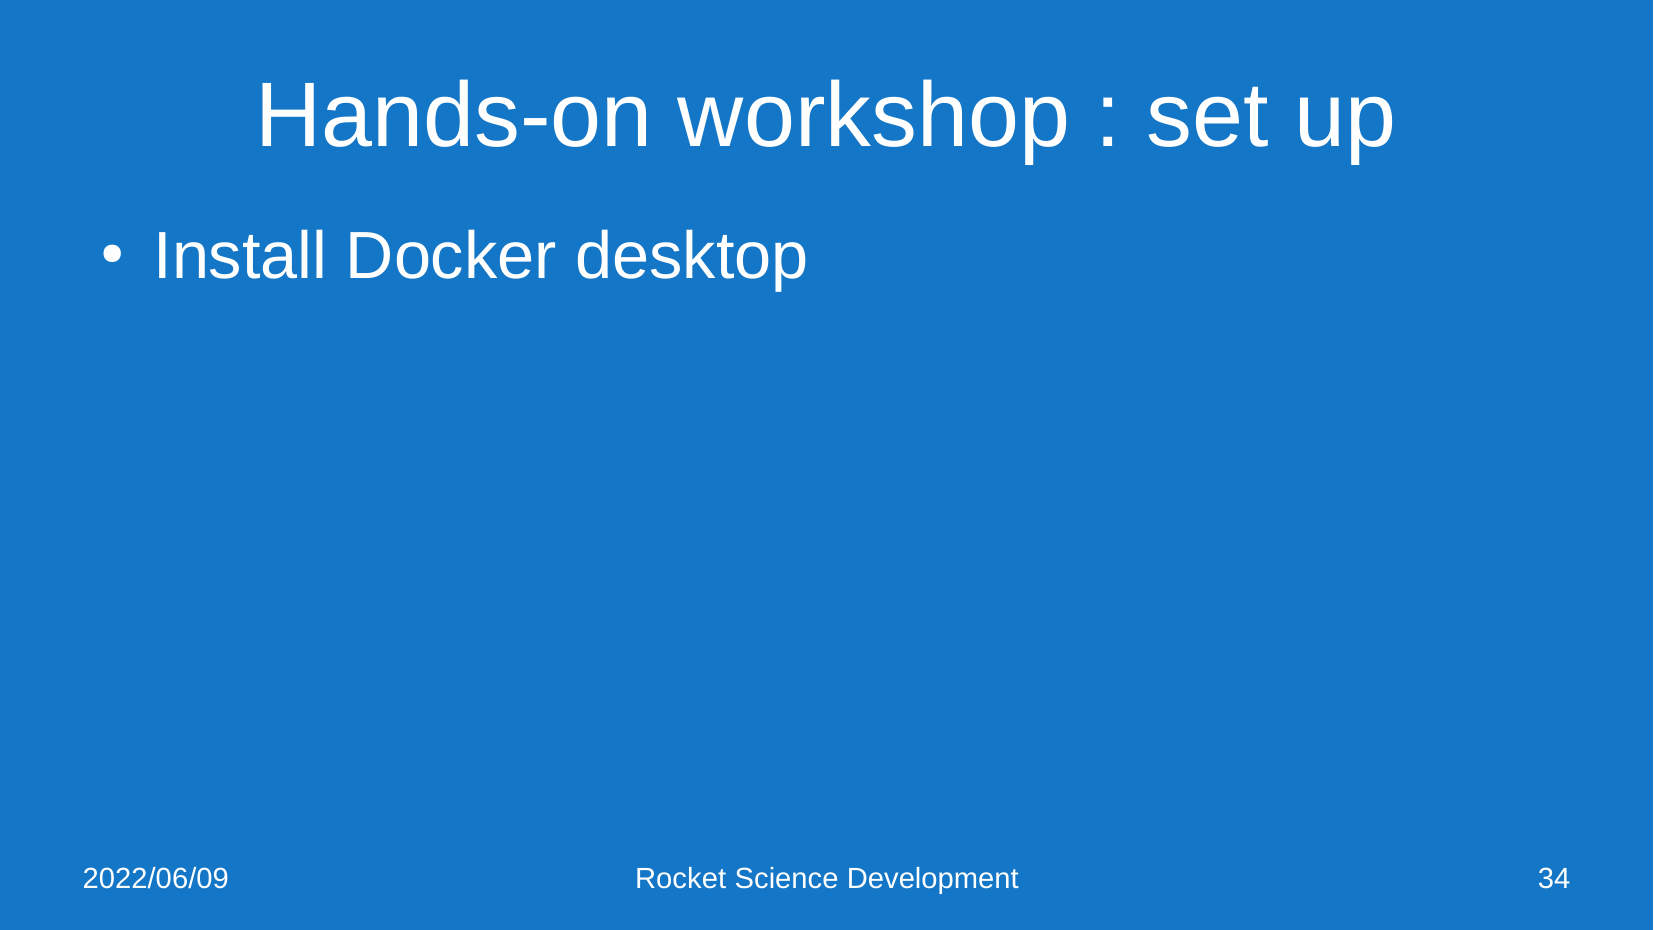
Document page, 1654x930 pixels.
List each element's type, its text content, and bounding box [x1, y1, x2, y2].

list Install Docker desktop [82, 217, 1571, 757]
title Hands-on workshop : set up [82, 37, 1571, 193]
